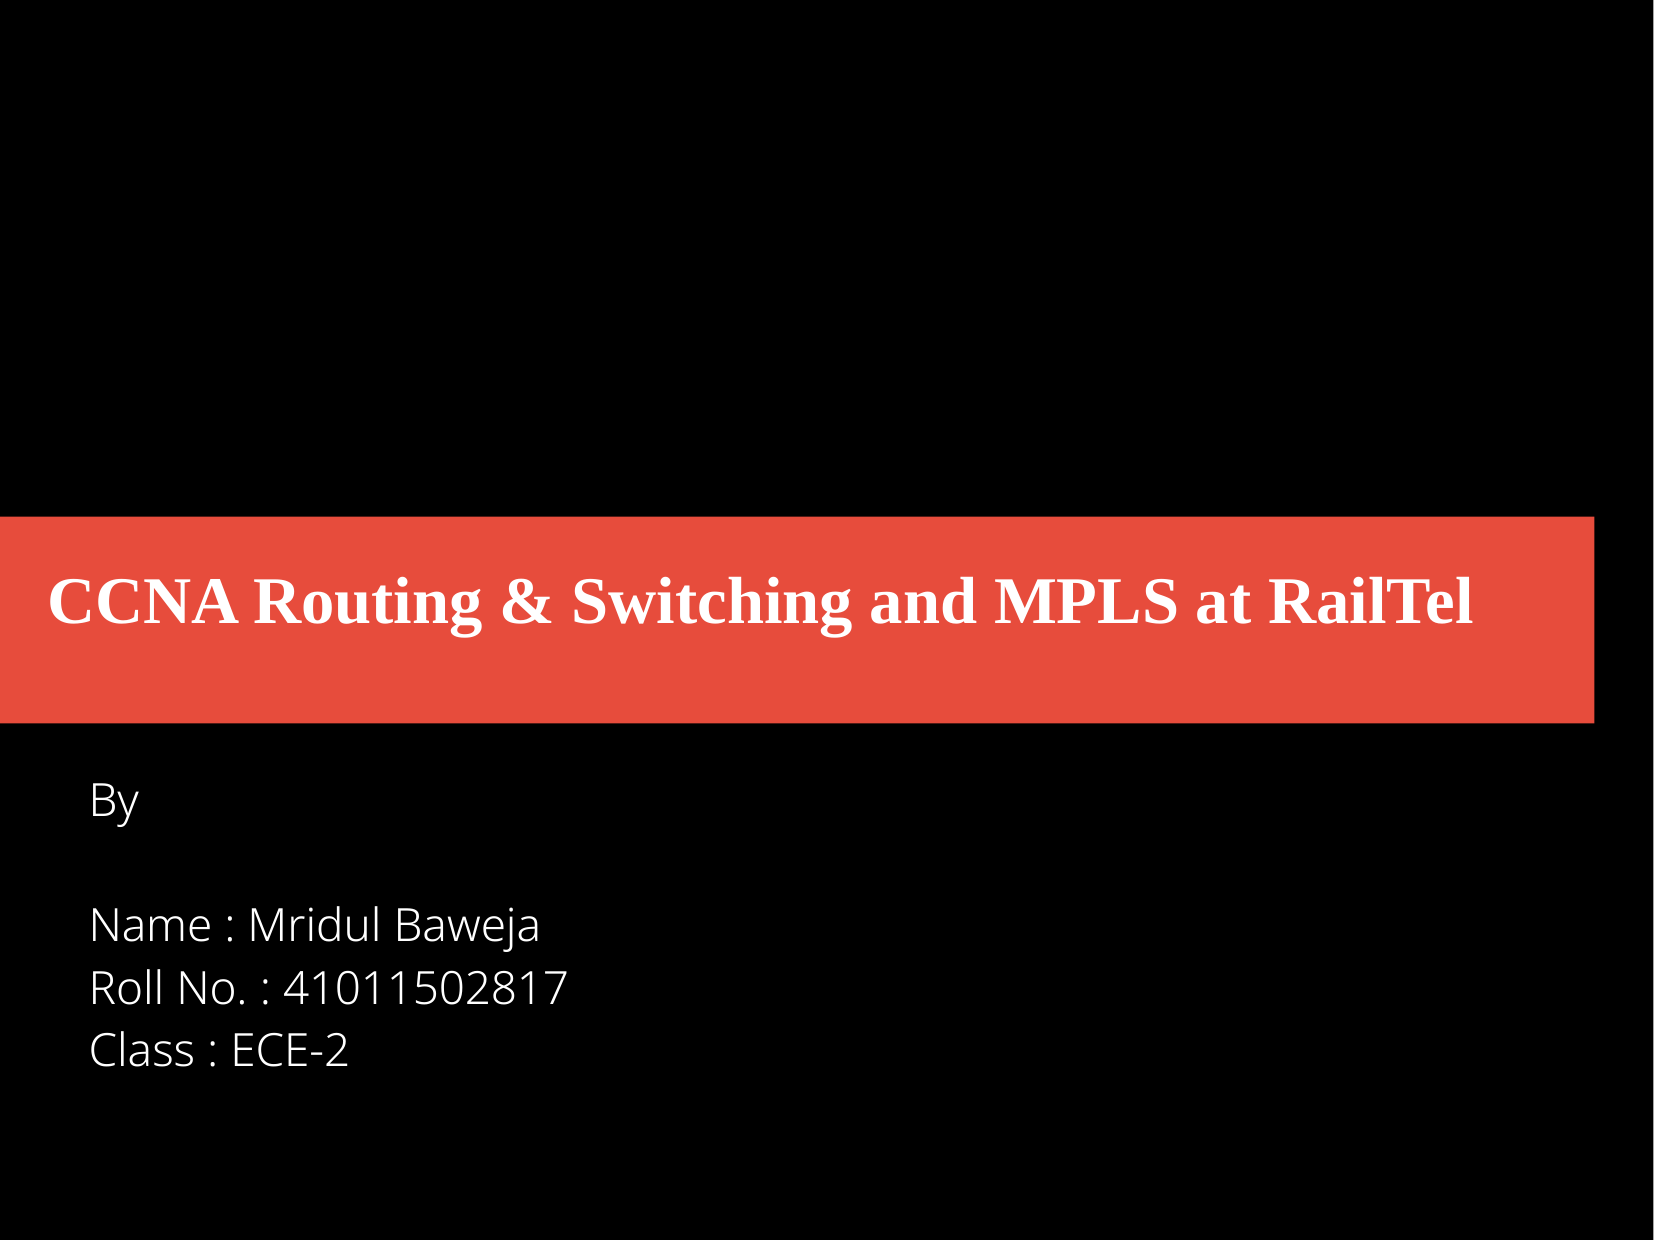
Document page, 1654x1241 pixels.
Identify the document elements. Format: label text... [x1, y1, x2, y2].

subtitle By Name : Mridul Baweja Roll No. : 41011502817 Class : ECE-2 [88, 767, 1595, 1182]
title CCNA Routing & Switching and MPLS at RailTel [47, 490, 1583, 638]
